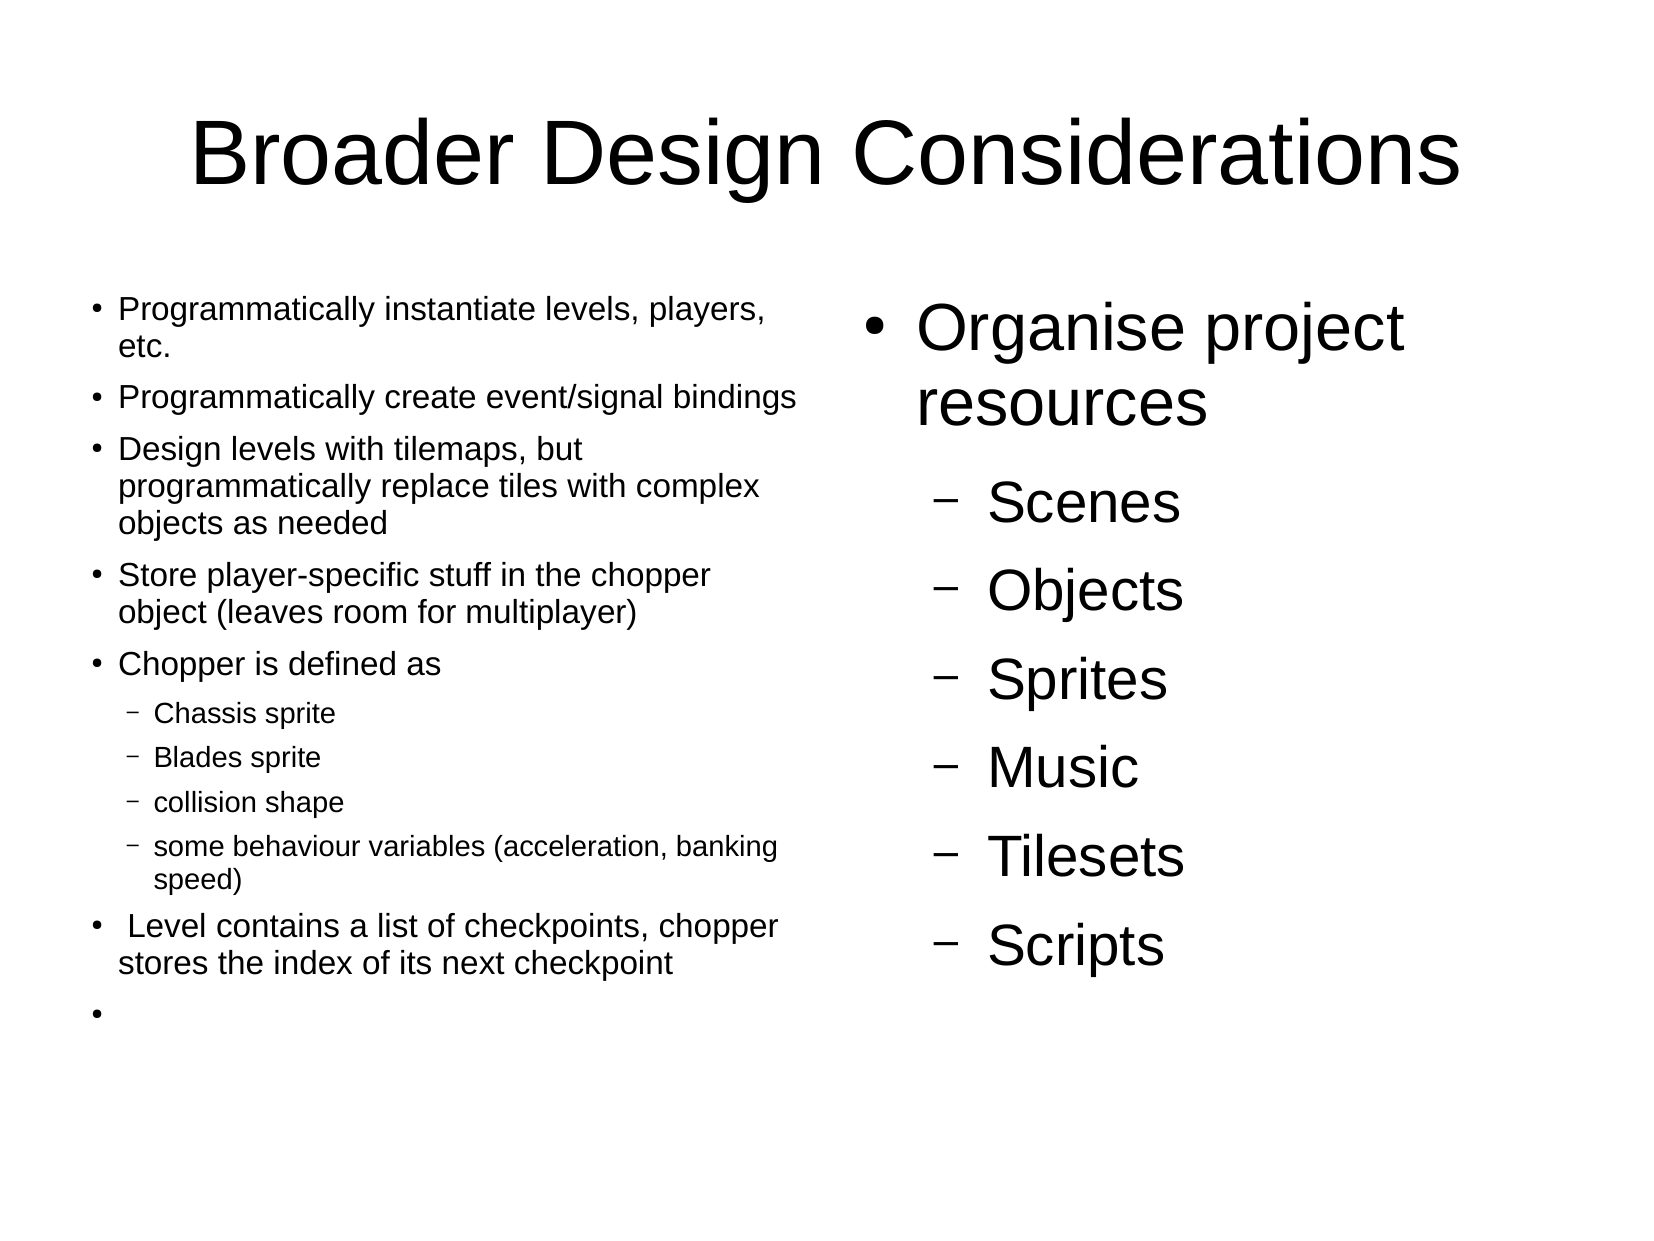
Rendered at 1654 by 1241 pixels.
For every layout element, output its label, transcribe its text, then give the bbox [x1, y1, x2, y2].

list Programmatically instantiate levels, players, etc. Programmatically create event/signal bindings Design levels with tilemaps, but programmatically replace tiles with complex objects as needed Store player-specific stuff in the chopper object (leaves room for multiplayer) Chopper is defined as Chassis sprite Blades sprite collision shape some behaviour variables (acceleration, banking speed) Level contains a list of checkpoints, chopper stores the index of its next checkpoint [82, 290, 809, 1010]
title Broader Design Considerations [82, 49, 1571, 257]
list Organise project resources Scenes Objects Sprites Music Tilesets Scripts [845, 290, 1572, 1010]
